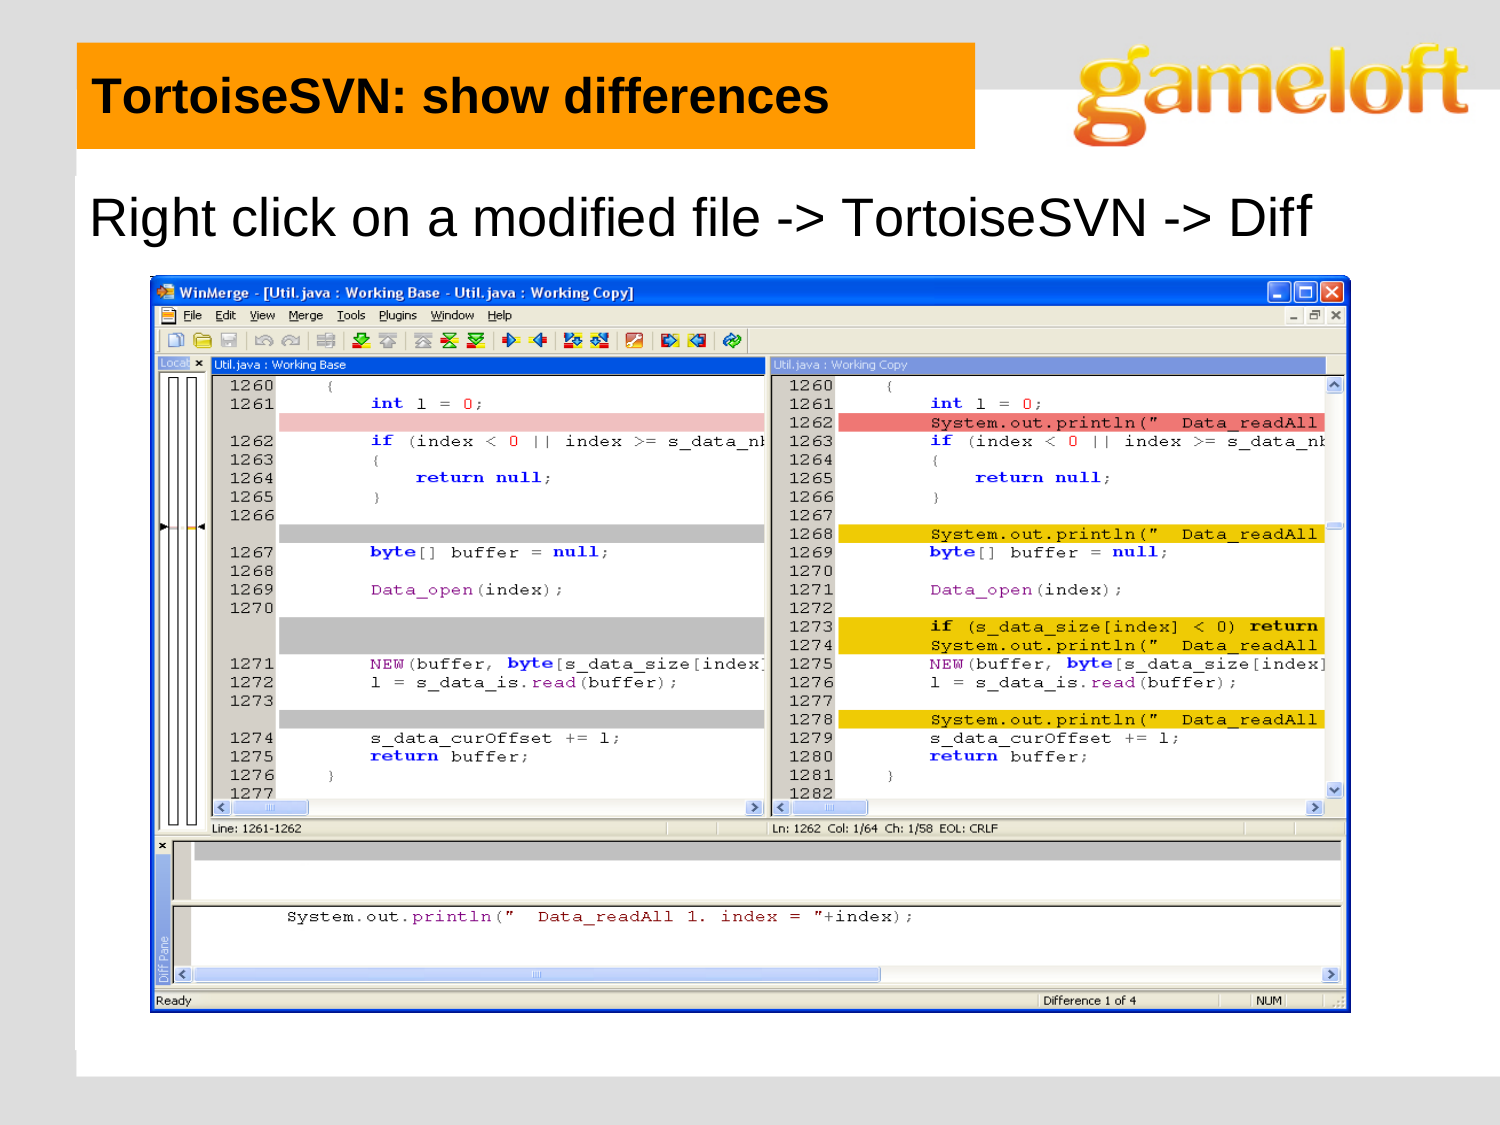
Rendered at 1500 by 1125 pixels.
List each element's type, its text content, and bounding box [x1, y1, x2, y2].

text_box TortoiseSVN: show differences [76, 42, 976, 149]
text_box Right click on a modified file -> TortoiseSVN -> Diff [75, 175, 1471, 1051]
picture [0, 0, 1500, 1125]
